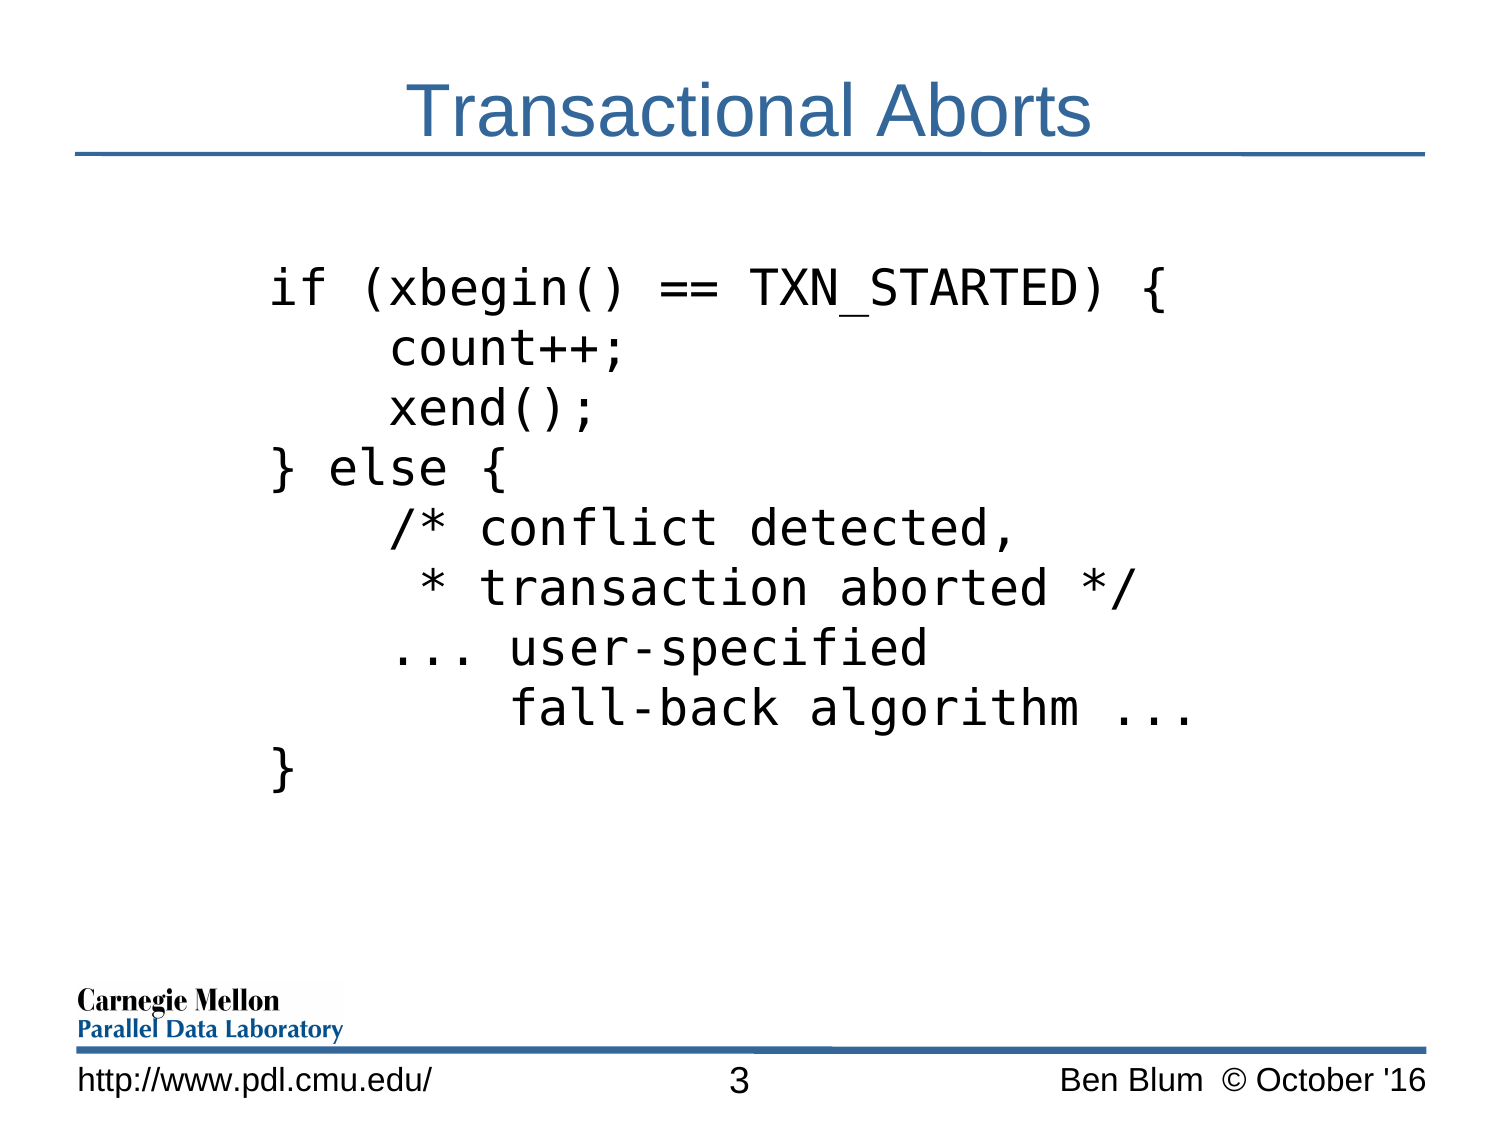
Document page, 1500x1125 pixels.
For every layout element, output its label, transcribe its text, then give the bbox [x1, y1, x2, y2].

picture [77, 979, 343, 1044]
text_box if (xbegin() == TXN_STARTED) { count++; xend(); } else { /* conflict detected, * transaction aborted */ ... user-specified fall-back algorithm ... } [254, 187, 1238, 938]
title Transactional Aborts [112, 50, 1388, 163]
